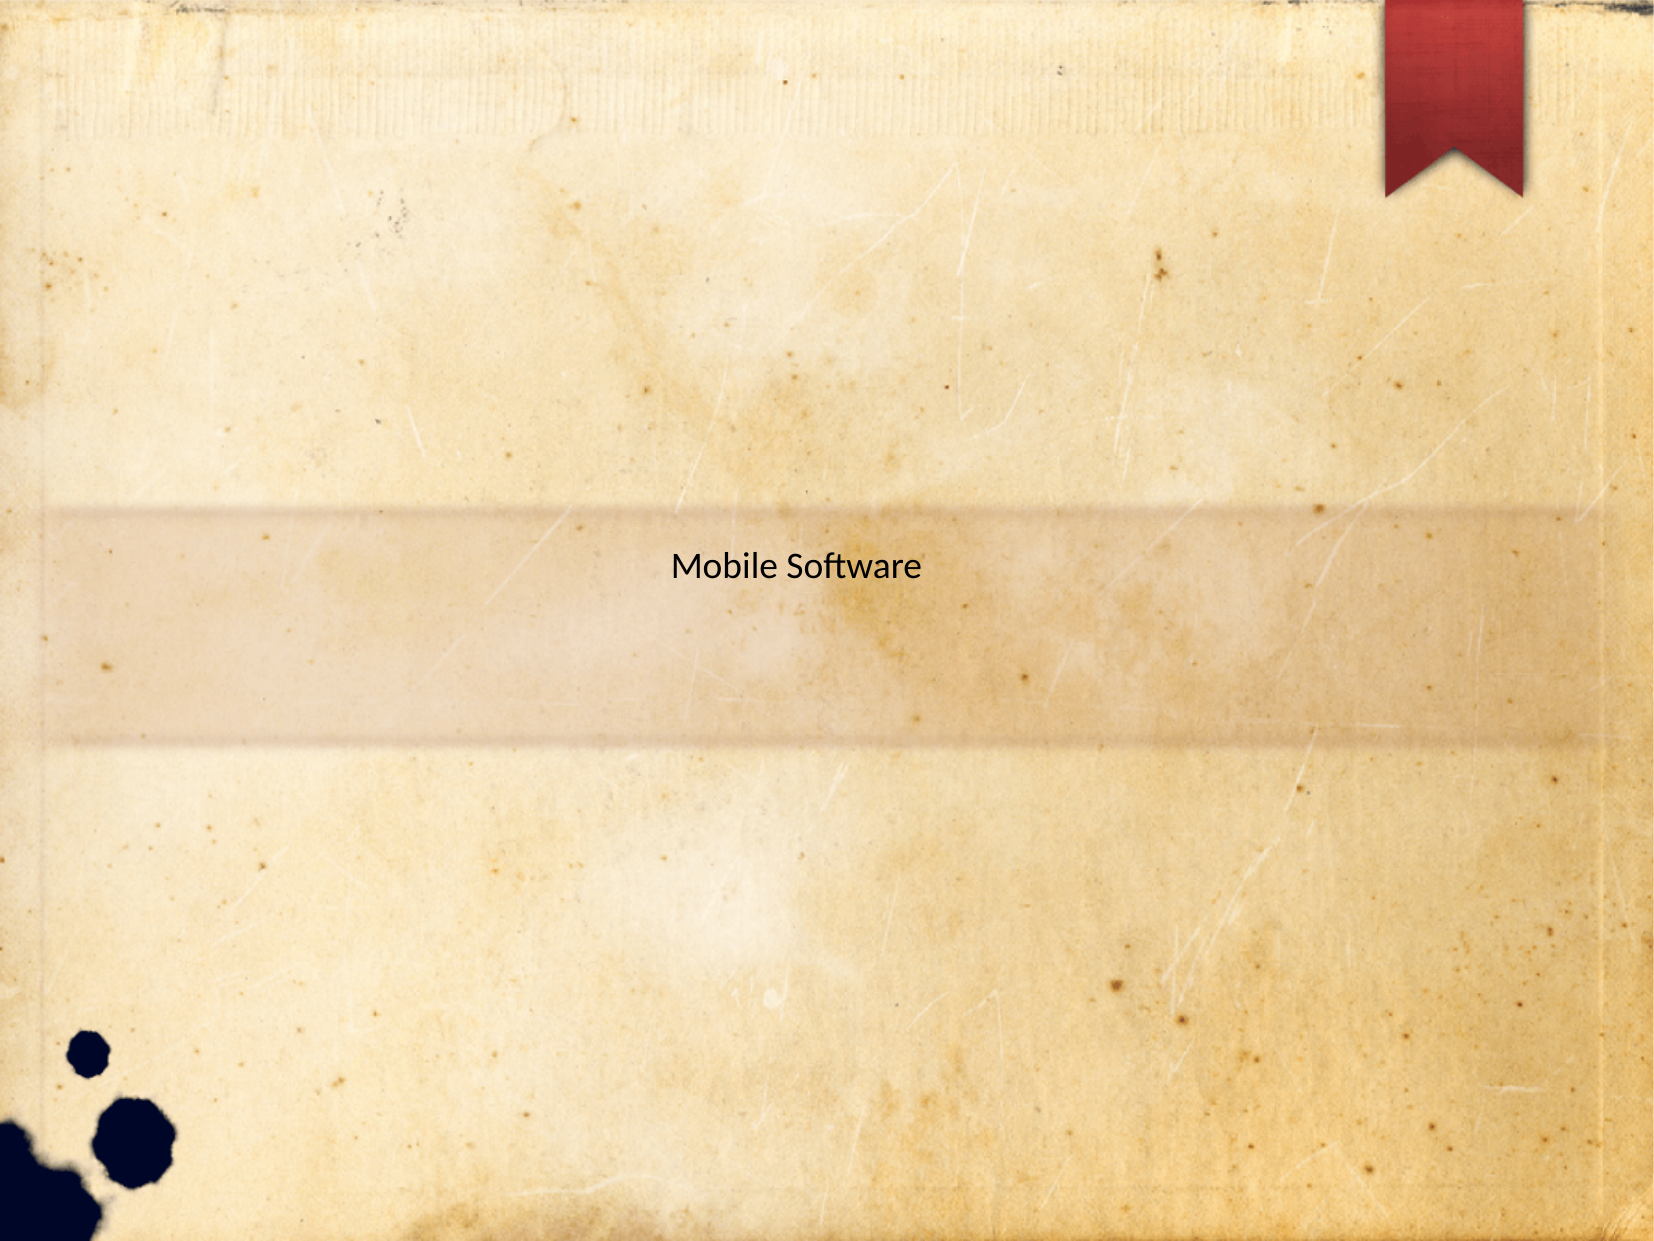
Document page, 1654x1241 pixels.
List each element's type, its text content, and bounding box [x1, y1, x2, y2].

text_box Mobile Software [655, 533, 942, 595]
